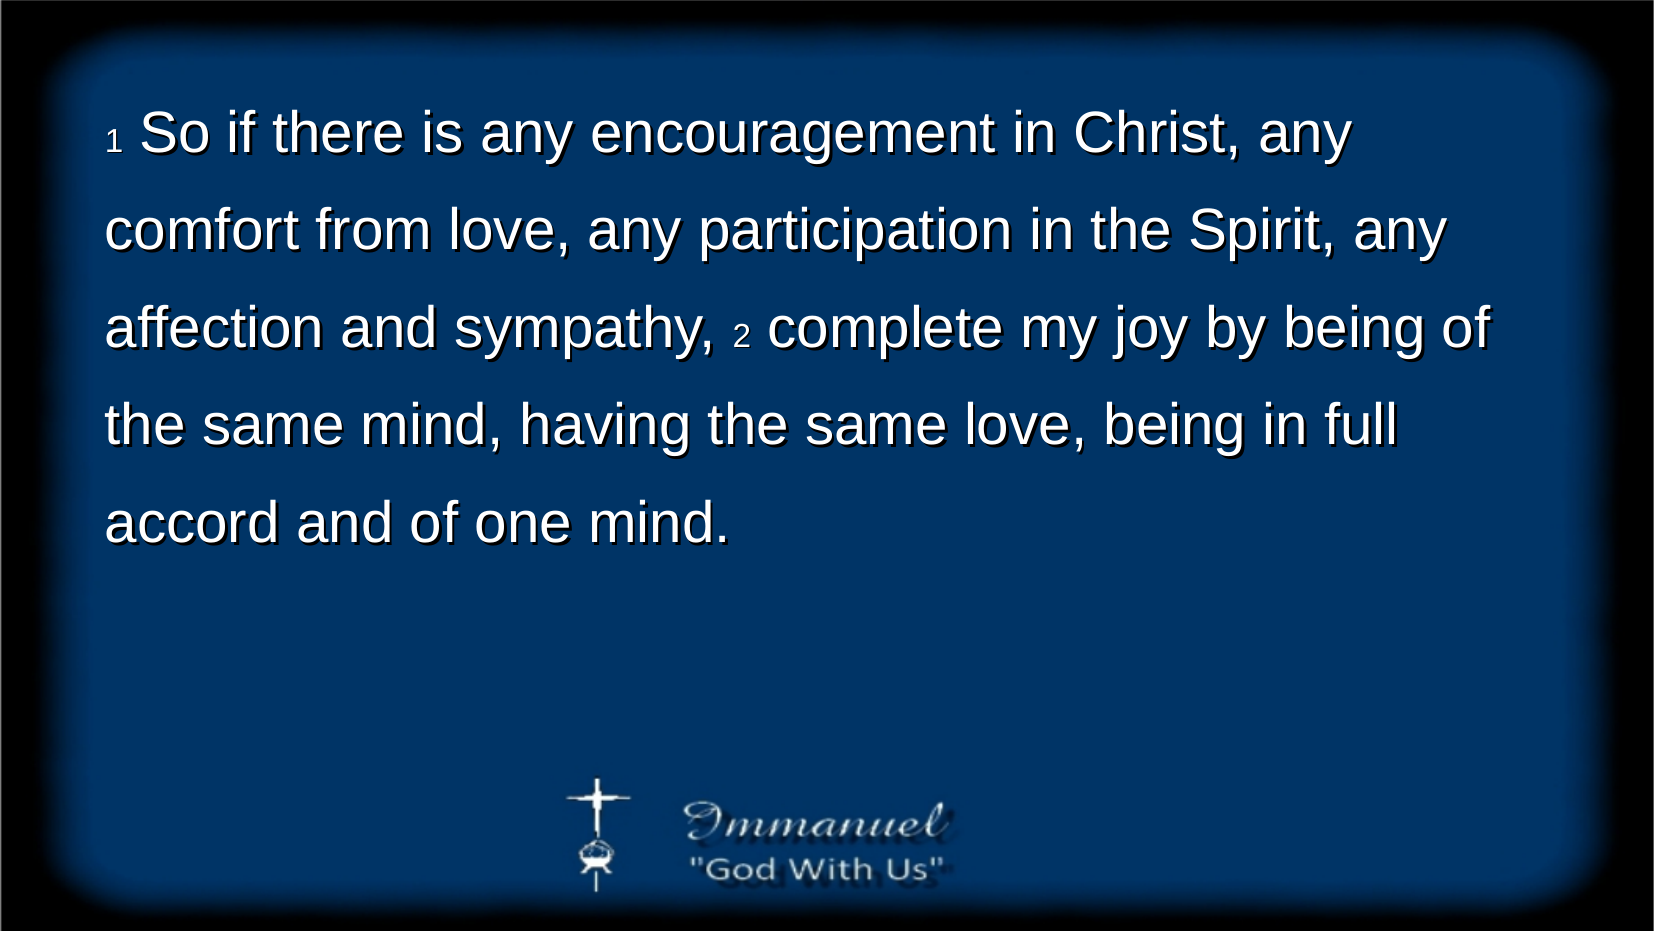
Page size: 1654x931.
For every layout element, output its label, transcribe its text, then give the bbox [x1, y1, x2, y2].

text_box 1 So if there is any encouragement in Christ, any comfort from love, any participation in the Spirit, any affection and sympathy, 2 complete my joy by being of the same mind, having the same love, being in full accord and of one mind. [90, 60, 1576, 529]
picture [0, 0, 1654, 931]
